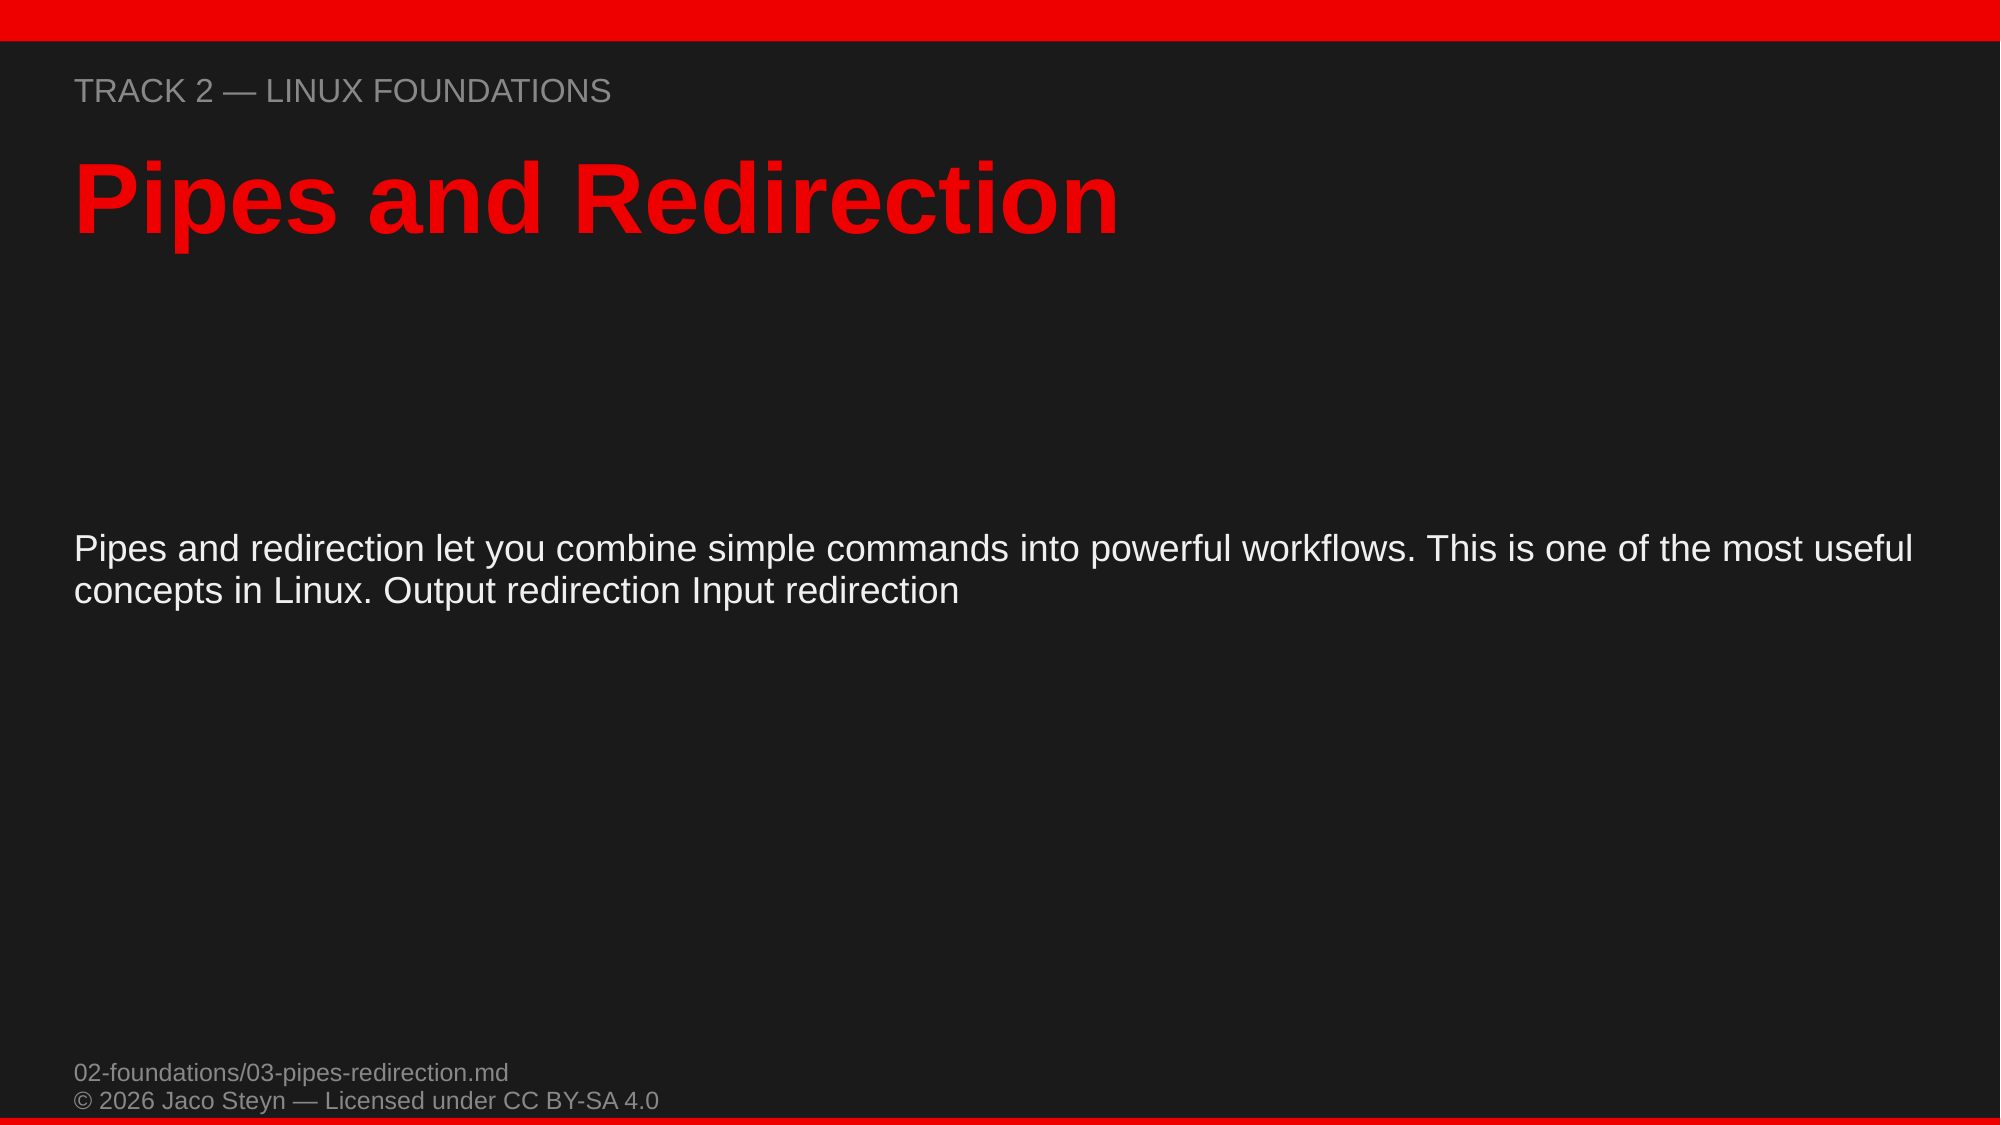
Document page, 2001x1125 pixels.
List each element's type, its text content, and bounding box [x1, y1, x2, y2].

text_box [0, 0, 2001, 42]
text_box [0, 1117, 2001, 1125]
text_box 02-foundations/03-pipes-redirection.md © 2026 Jaco Steyn — Licensed under CC BY-SA 4.0 [59, 1051, 1942, 1111]
text_box Pipes and redirection let you combine simple commands into powerful workflows. This is one of the most useful concepts in Linux. Output redirection Input redirection [59, 519, 1942, 727]
text_box Pipes and Redirection [59, 135, 1942, 461]
text_box TRACK 2 — LINUX FOUNDATIONS [59, 64, 1942, 119]
